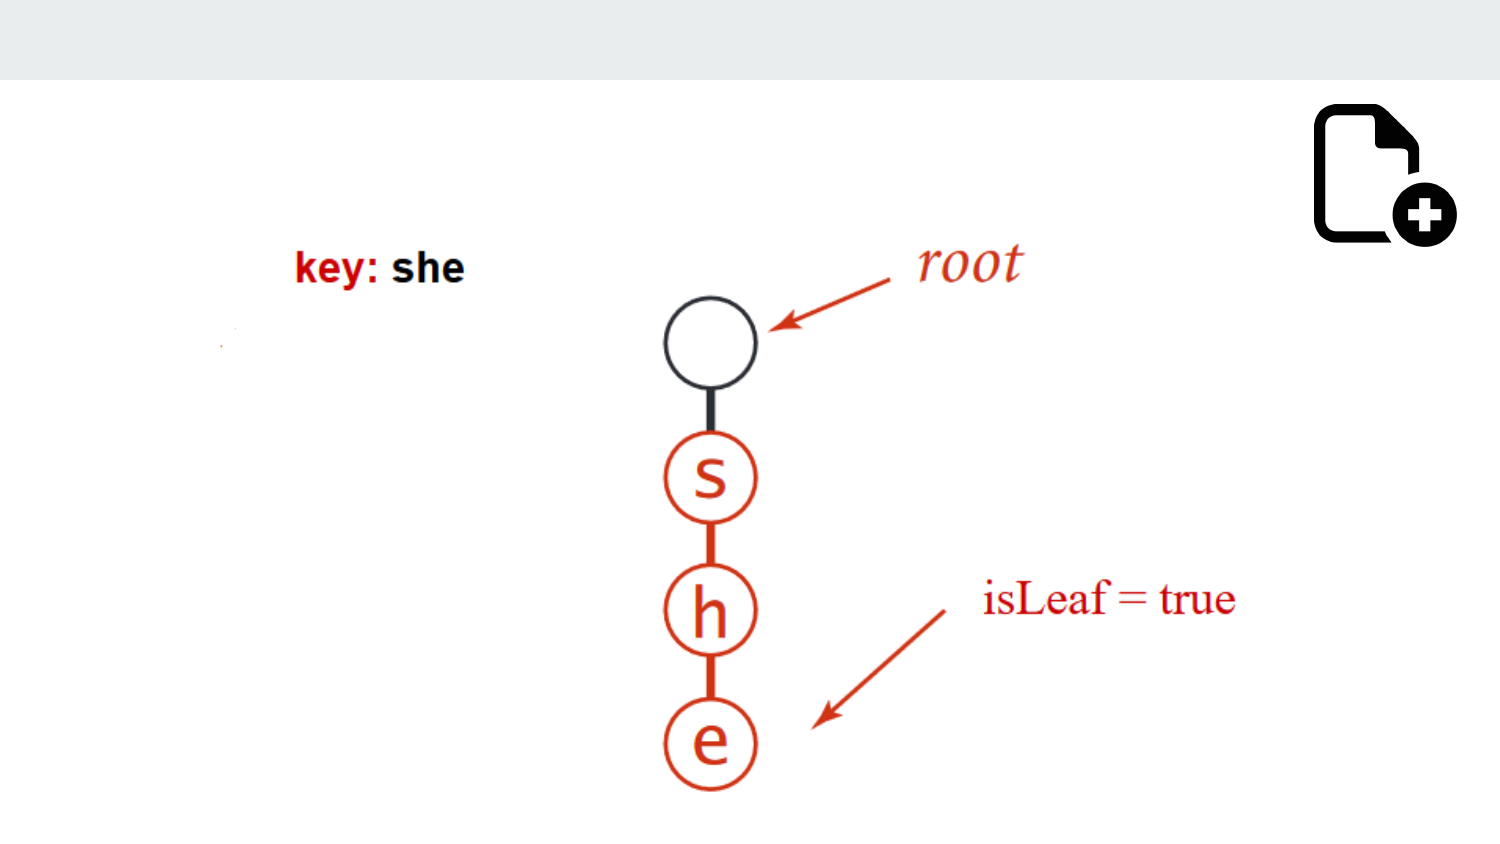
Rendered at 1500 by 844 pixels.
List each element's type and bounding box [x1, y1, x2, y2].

picture [97, 104, 1460, 806]
